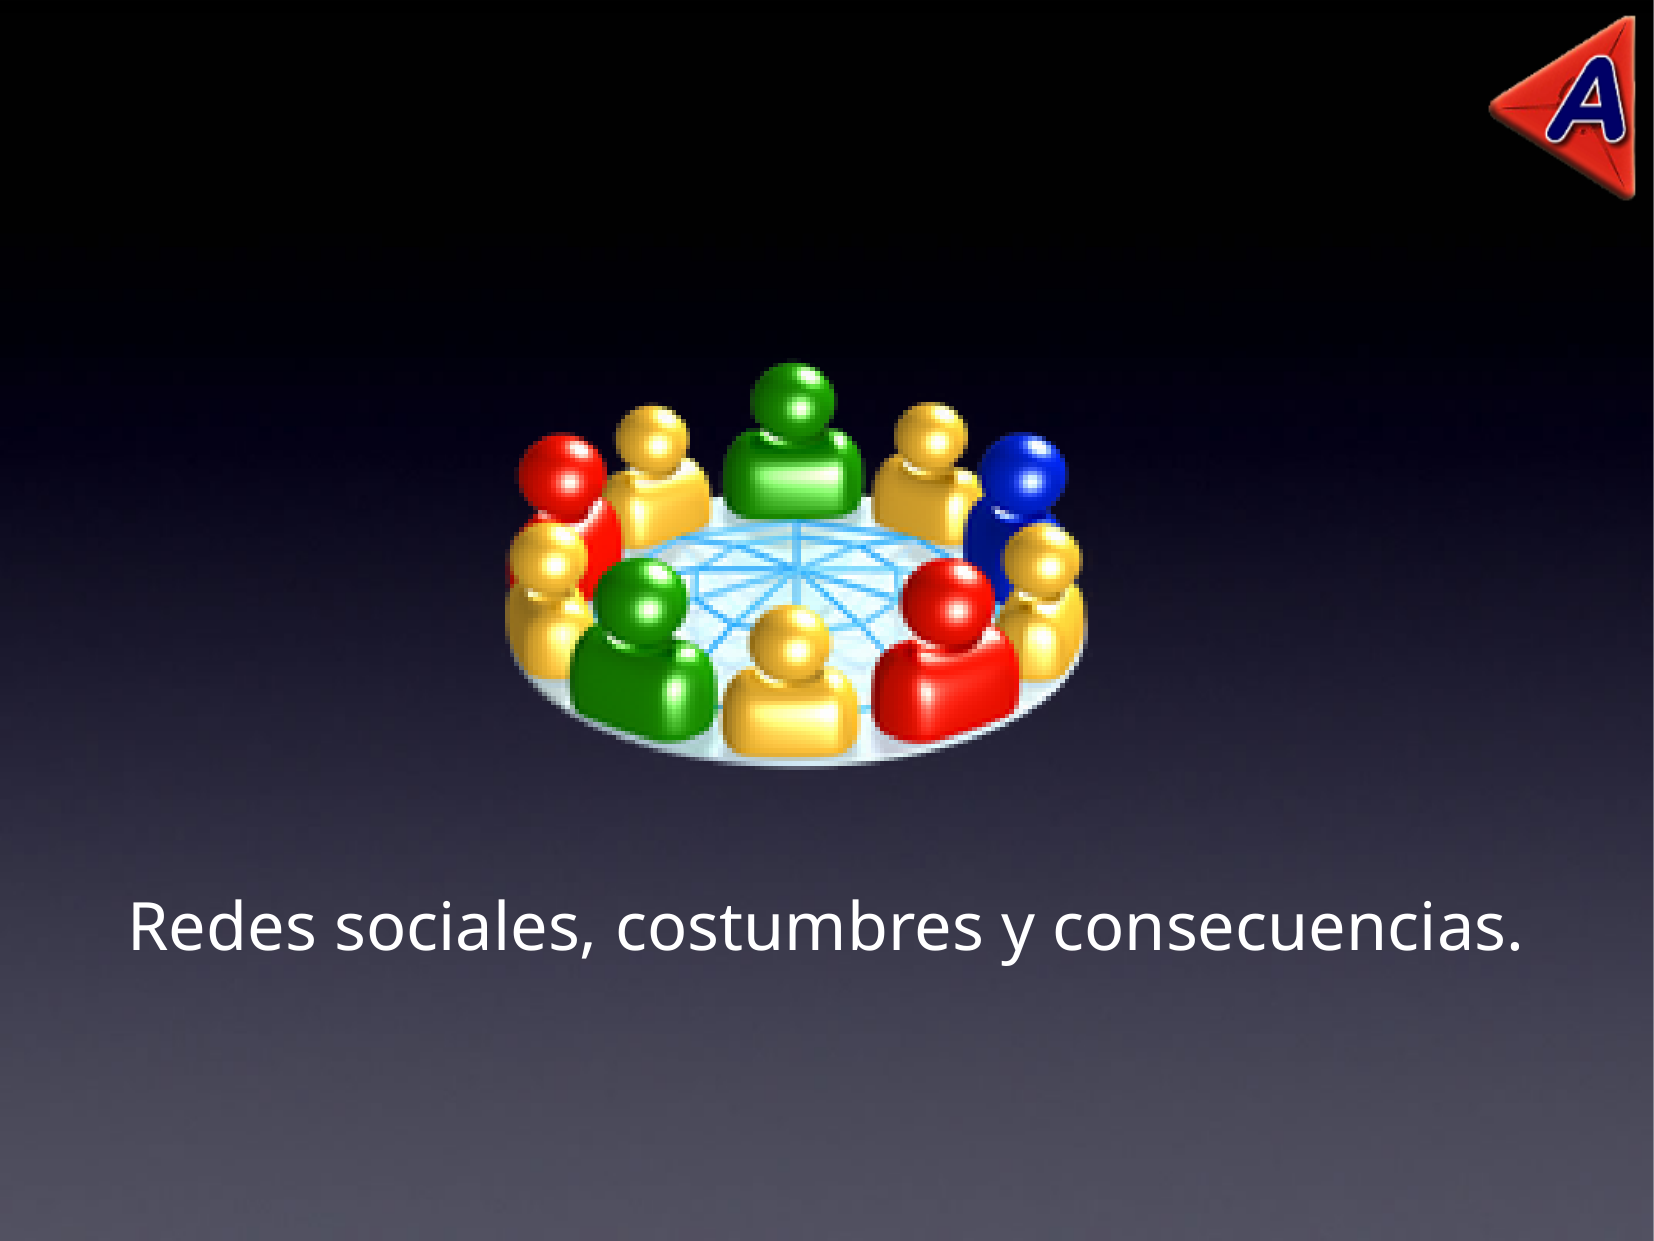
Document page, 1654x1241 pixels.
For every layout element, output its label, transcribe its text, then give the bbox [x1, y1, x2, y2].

subtitle Redes sociales, costumbres y consecuencias. [82, 827, 1571, 1022]
picture [0, 0, 1654, 1241]
